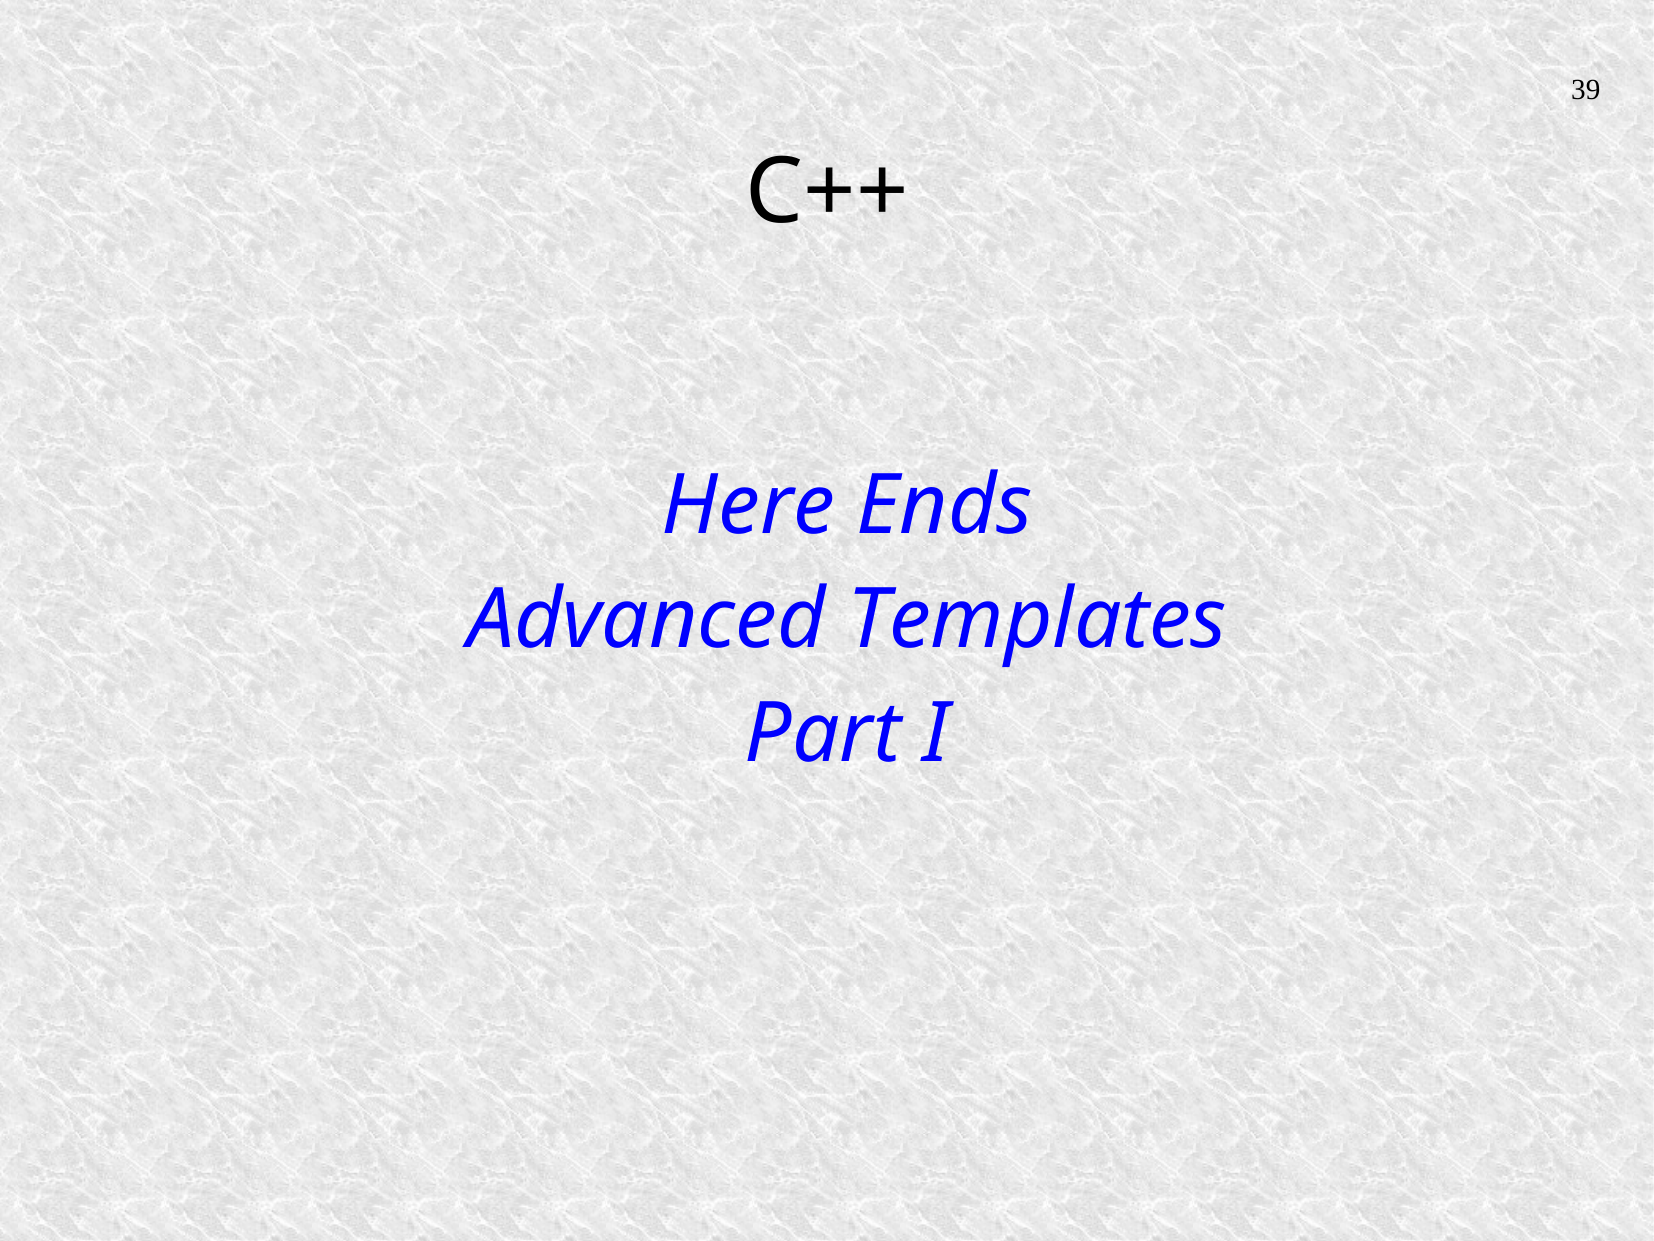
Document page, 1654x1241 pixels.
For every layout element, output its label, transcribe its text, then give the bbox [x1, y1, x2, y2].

text_box Here Ends Advanced Templates Part I [123, 281, 1536, 1063]
title C++ [121, 83, 1534, 291]
picture [0, 0, 1654, 1241]
